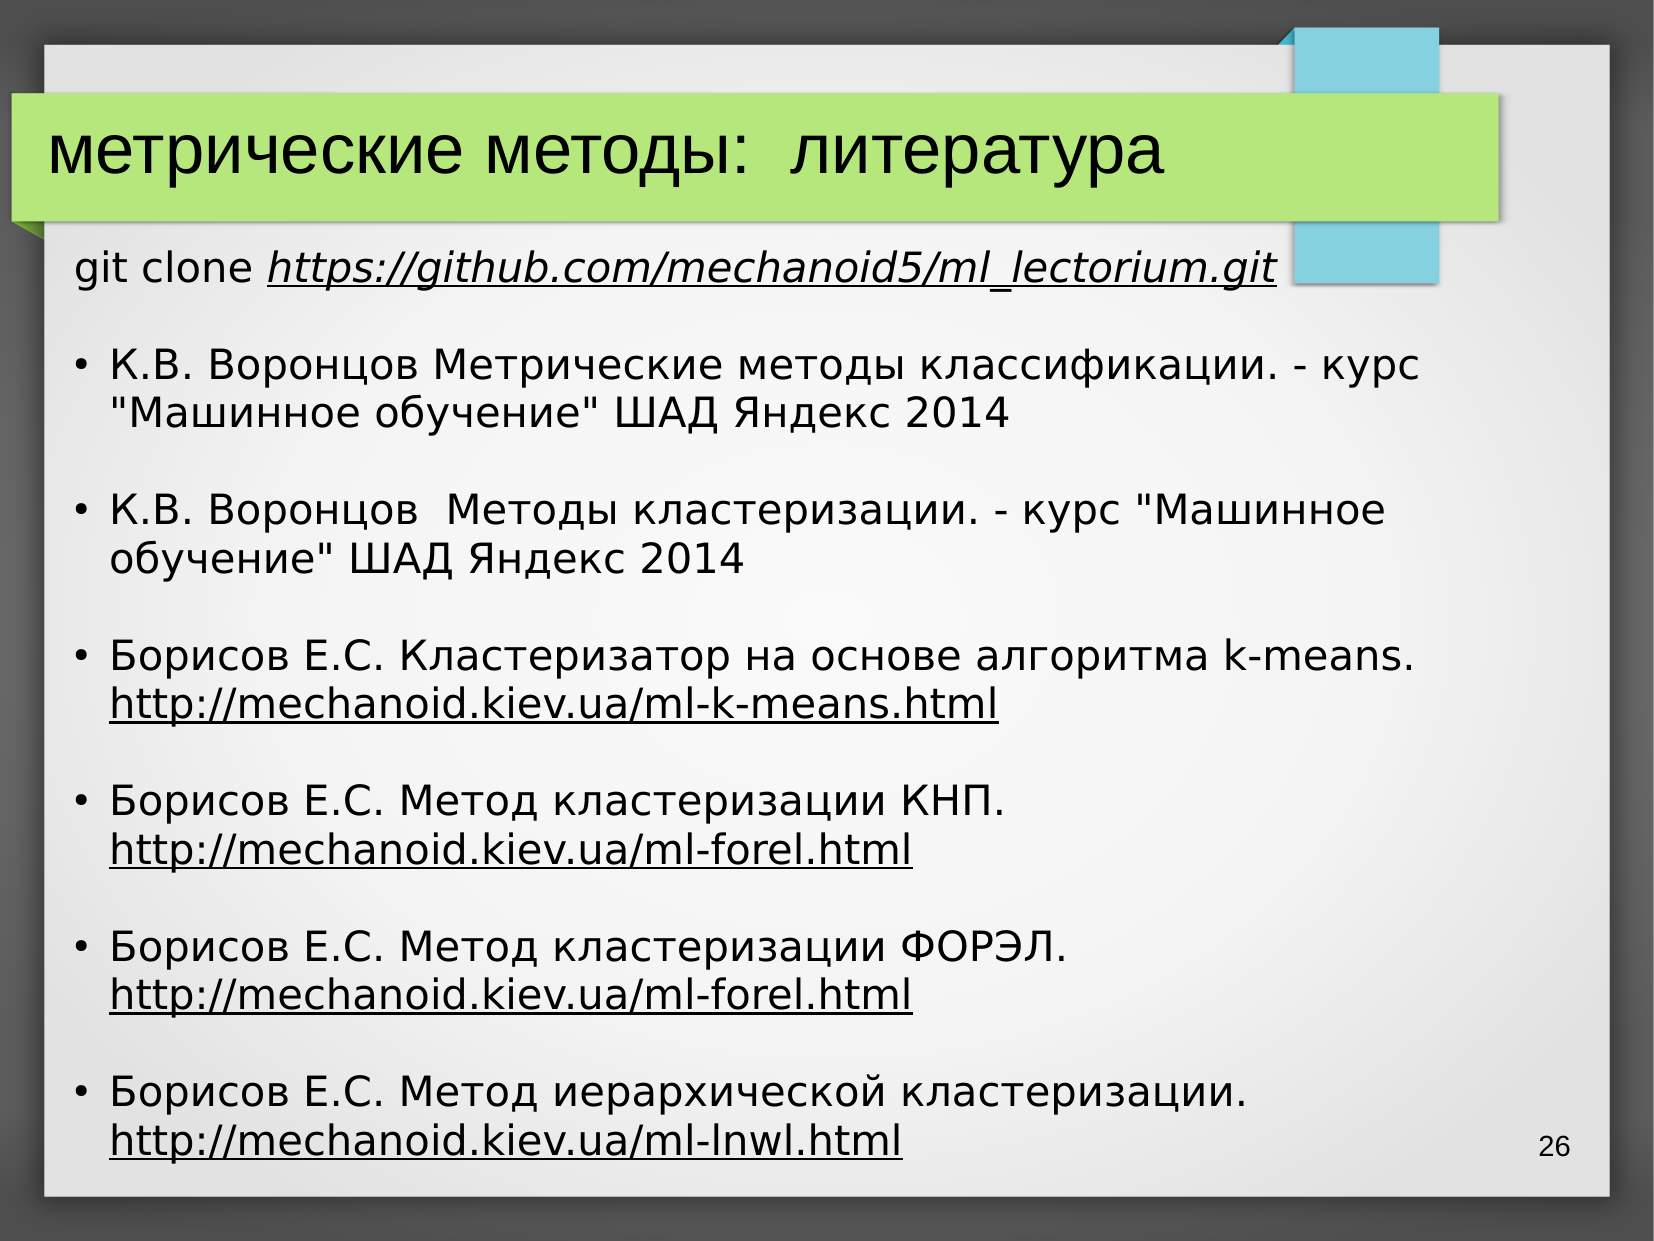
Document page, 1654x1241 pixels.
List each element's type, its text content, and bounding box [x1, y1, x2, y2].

picture [0, 0, 1654, 1241]
title метрические методы: литература [47, 96, 1536, 201]
text_box git clone https://github.com/mechanoid5/ml_lectorium.git К.В. Воронцов Метрические методы классификации. - курс "Машинное обучение" ШАД Яндекс 2014 К.В. Воронцов Методы кластеризации. - курс "Машинное обучение" ШАД Яндекс 2014 Борисов Е.С. Кластеризатор на основе алгоритма k-means. http://mechanoid.kiev.ua/ml-k-means.html Борисов Е.С. Метод кластеризации КНП. http://mechanoid.kiev.ua/ml-forel.html Борисов Е.С. Метод кластеризации ФОРЭЛ. http://mechanoid.kiev.ua/ml-forel.html Борисов Е.С. Метод иерархической кластеризации. http://mechanoid.kiev.ua/ml-lnwl.html [59, 236, 1607, 1173]
